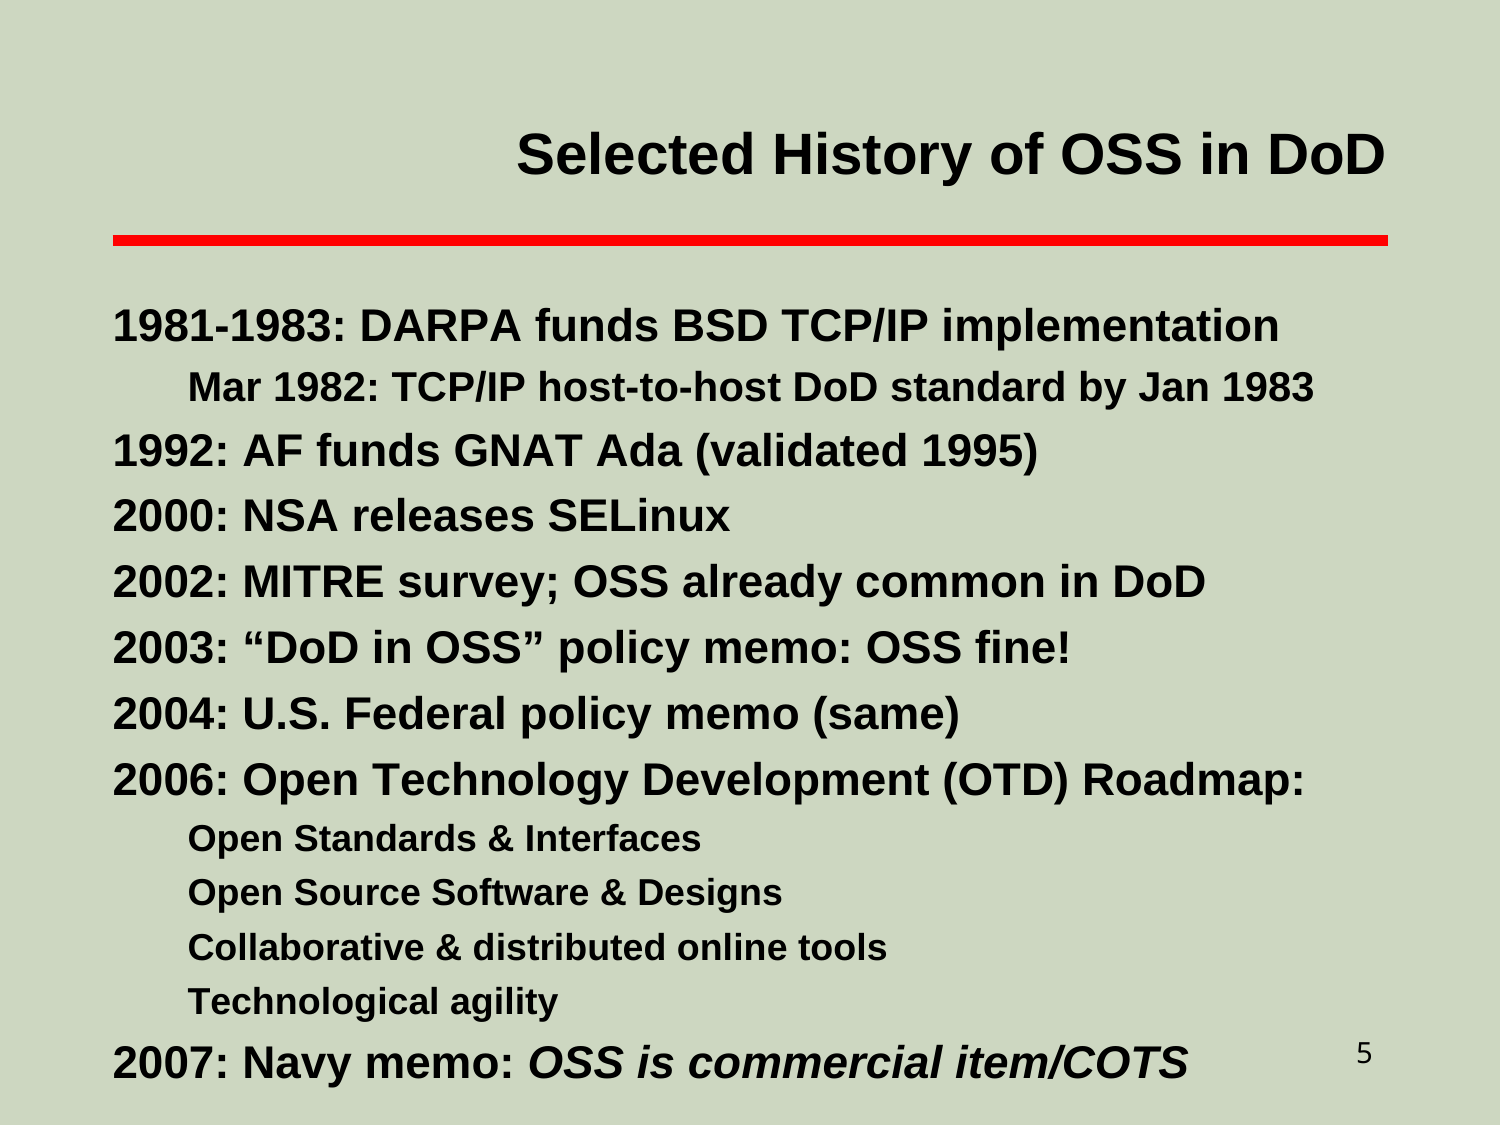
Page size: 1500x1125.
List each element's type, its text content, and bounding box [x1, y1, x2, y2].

title Selected History of OSS in DoD [337, 85, 1388, 224]
list 1981-1983: DARPA funds BSD TCP/IP implementation Mar 1982: TCP/IP host-to-host DoD standard by Jan 1983 1992: AF funds GNAT Ada (validated 1995) 2000: NSA releases SELinux 2002: MITRE survey; OSS already common in DoD 2003: “DoD in OSS” policy memo: OSS fine! 2004: U.S. Federal policy memo (same) 2006: Open Technology Development (OTD) Roadmap: Open Standards & Interfaces Open Source Software & Designs Collaborative & distributed online tools Technological agility 2007: Navy memo: OSS is commercial item/COTS [112, 299, 1388, 1103]
